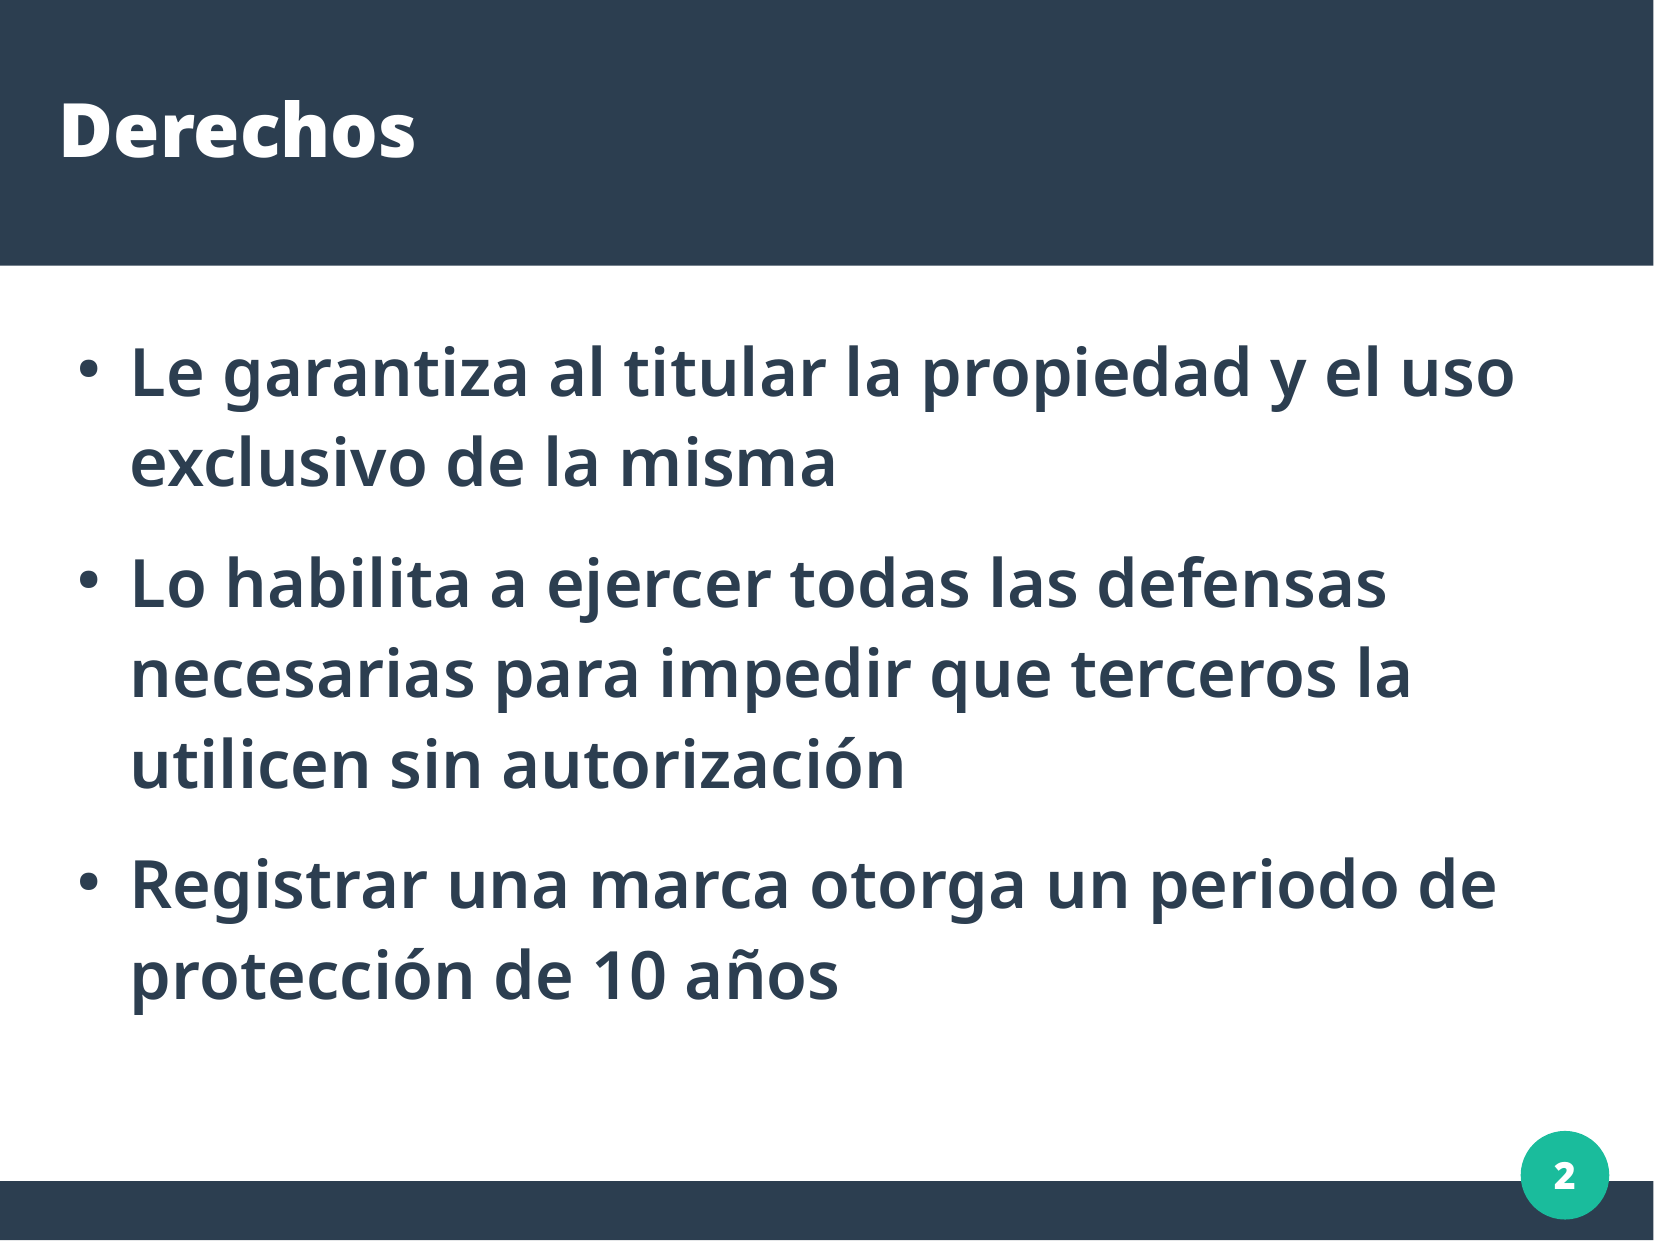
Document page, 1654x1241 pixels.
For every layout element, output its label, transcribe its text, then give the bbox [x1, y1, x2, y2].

list Le garantiza al titular la propiedad y el uso exclusivo de la misma Lo habilita a ejercer todas las defensas necesarias para impedir que terceros la utilicen sin autorización Registrar una marca otorga un periodo de protección de 10 años [59, 324, 1595, 1152]
title Derechos [59, 49, 1595, 207]
